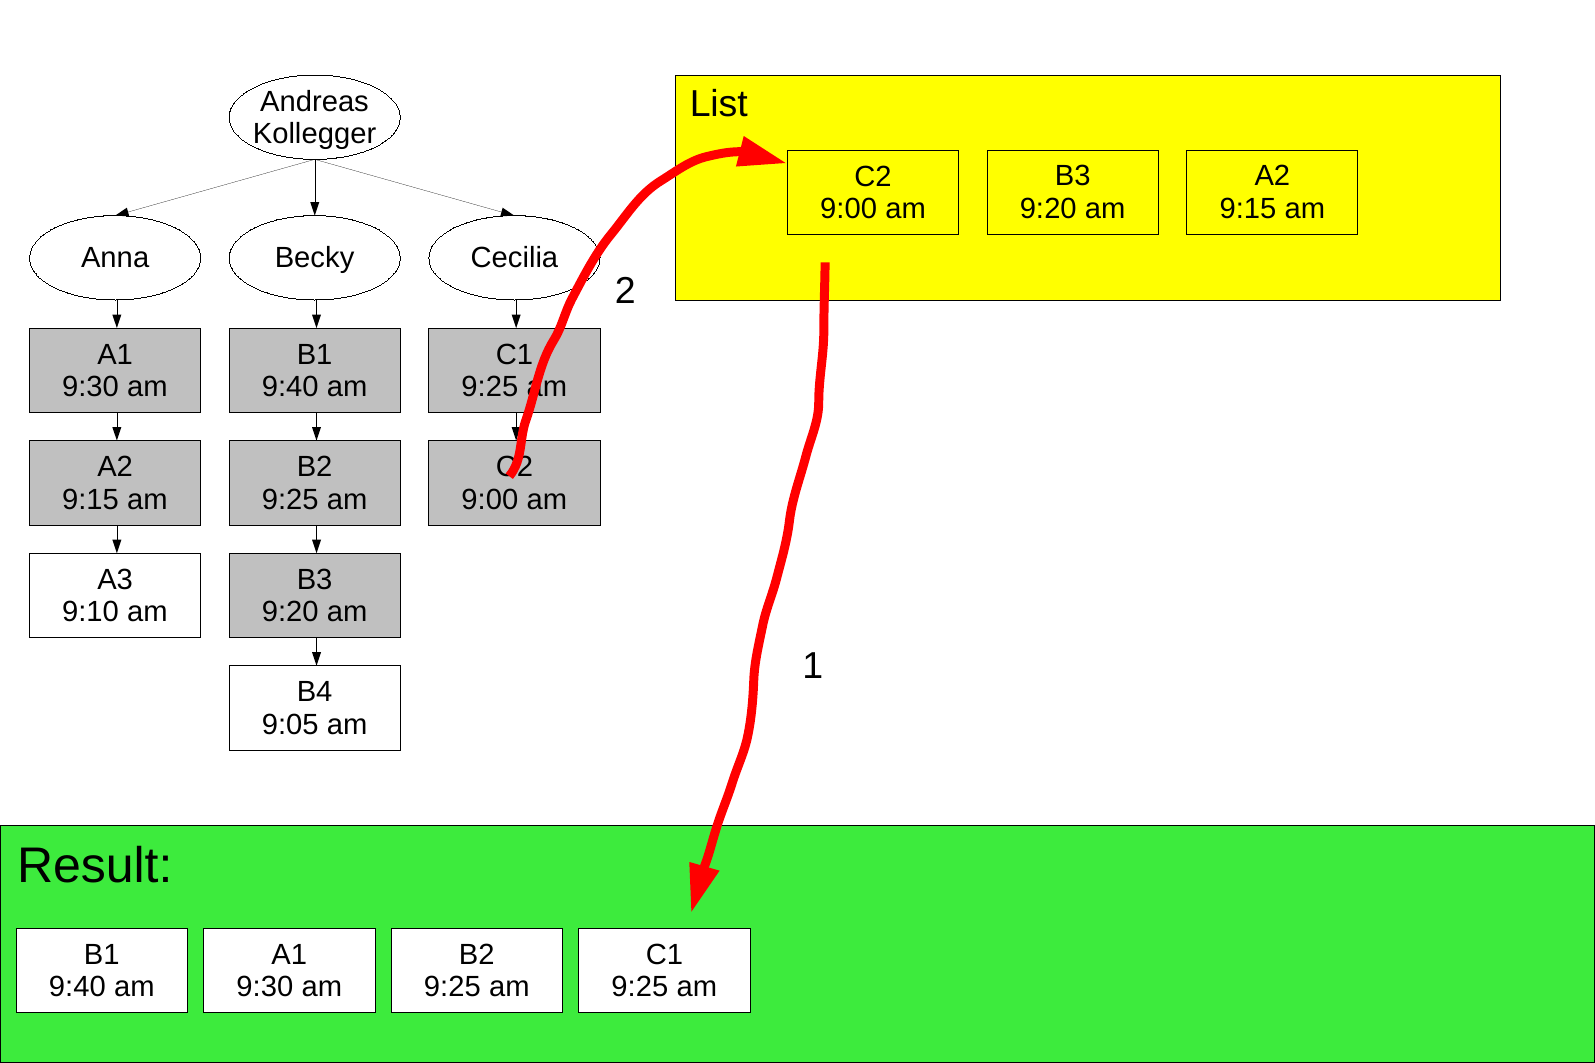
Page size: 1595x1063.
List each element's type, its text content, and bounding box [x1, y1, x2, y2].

text_box C1 9:25 am [578, 928, 751, 1013]
text_box C2 9:00 am [787, 150, 959, 235]
text_box 1 [787, 637, 838, 695]
text_box 2 [600, 262, 651, 320]
text_box C1 9:25 am [534, 328, 601, 413]
text_box C1 9:25 am [428, 328, 554, 413]
text_box B2 9:25 am [229, 440, 401, 526]
text_box List [675, 75, 763, 132]
text_box [0, 825, 1595, 1063]
text_box Cecilia [587, 260, 600, 281]
text_box A2 9:15 am [29, 440, 201, 526]
text_box A3 9:10 am [29, 553, 201, 638]
text_box Becky [229, 215, 401, 301]
text_box A1 9:30 am [203, 928, 376, 1013]
text_box Anna [29, 215, 201, 301]
text_box B3 9:20 am [229, 553, 401, 638]
text_box Andreas Kollegger [229, 75, 401, 160]
text_box B2 9:25 am [391, 928, 563, 1013]
text_box C2 9:00 am [428, 440, 601, 526]
text_box C2 9:00 am [499, 458, 512, 474]
text_box B1 9:40 am [229, 328, 401, 413]
text_box Cecilia [428, 215, 596, 301]
text_box Result: [2, 829, 188, 901]
text_box [675, 75, 1501, 301]
text_box B1 9:40 am [16, 928, 188, 1013]
text_box B3 9:20 am [987, 150, 1159, 235]
text_box A2 9:15 am [1186, 150, 1358, 235]
text_box B4 9:05 am [229, 665, 401, 751]
text_box A1 9:30 am [29, 328, 201, 413]
